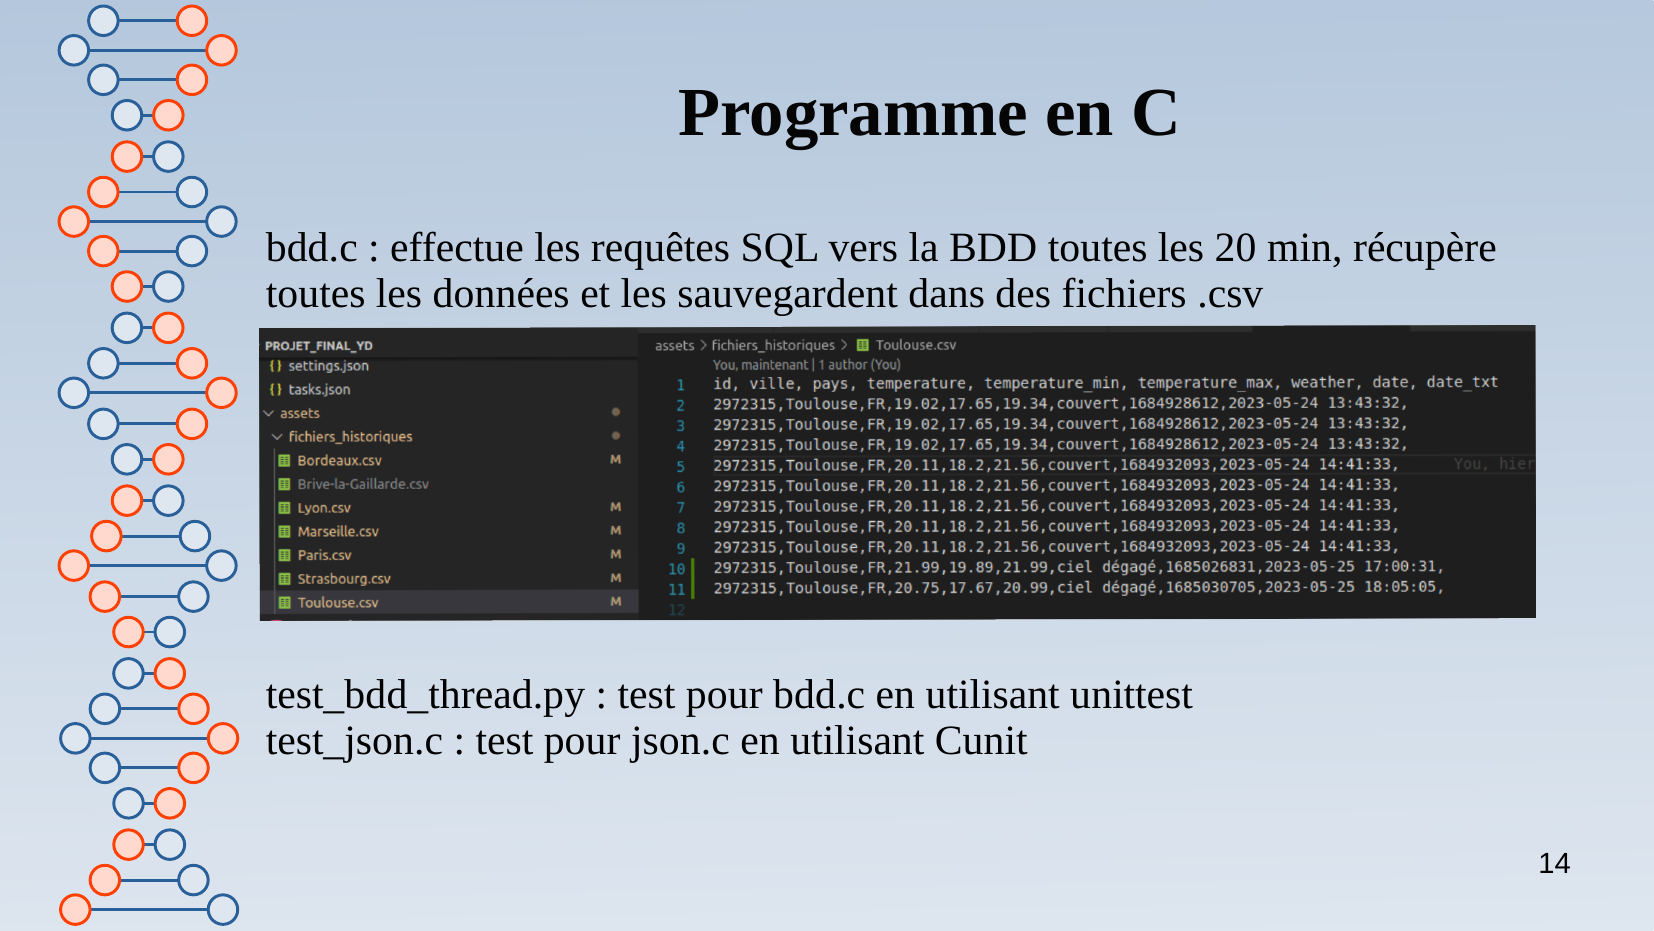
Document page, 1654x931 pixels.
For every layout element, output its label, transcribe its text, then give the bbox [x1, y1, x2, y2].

text_box test_bdd_thread.py : test pour bdd.c en utilisant unittest test_json.c : test pour json.c en utilisant Cunit [265, 671, 1595, 764]
title Programme en C [265, 35, 1595, 189]
subtitle bdd.c : effectue les requêtes SQL vers la BDD toutes les 20 min, récupère toutes les données et les sauvegardent dans des fichiers .csv [265, 224, 1595, 456]
picture [258, 324, 1536, 621]
